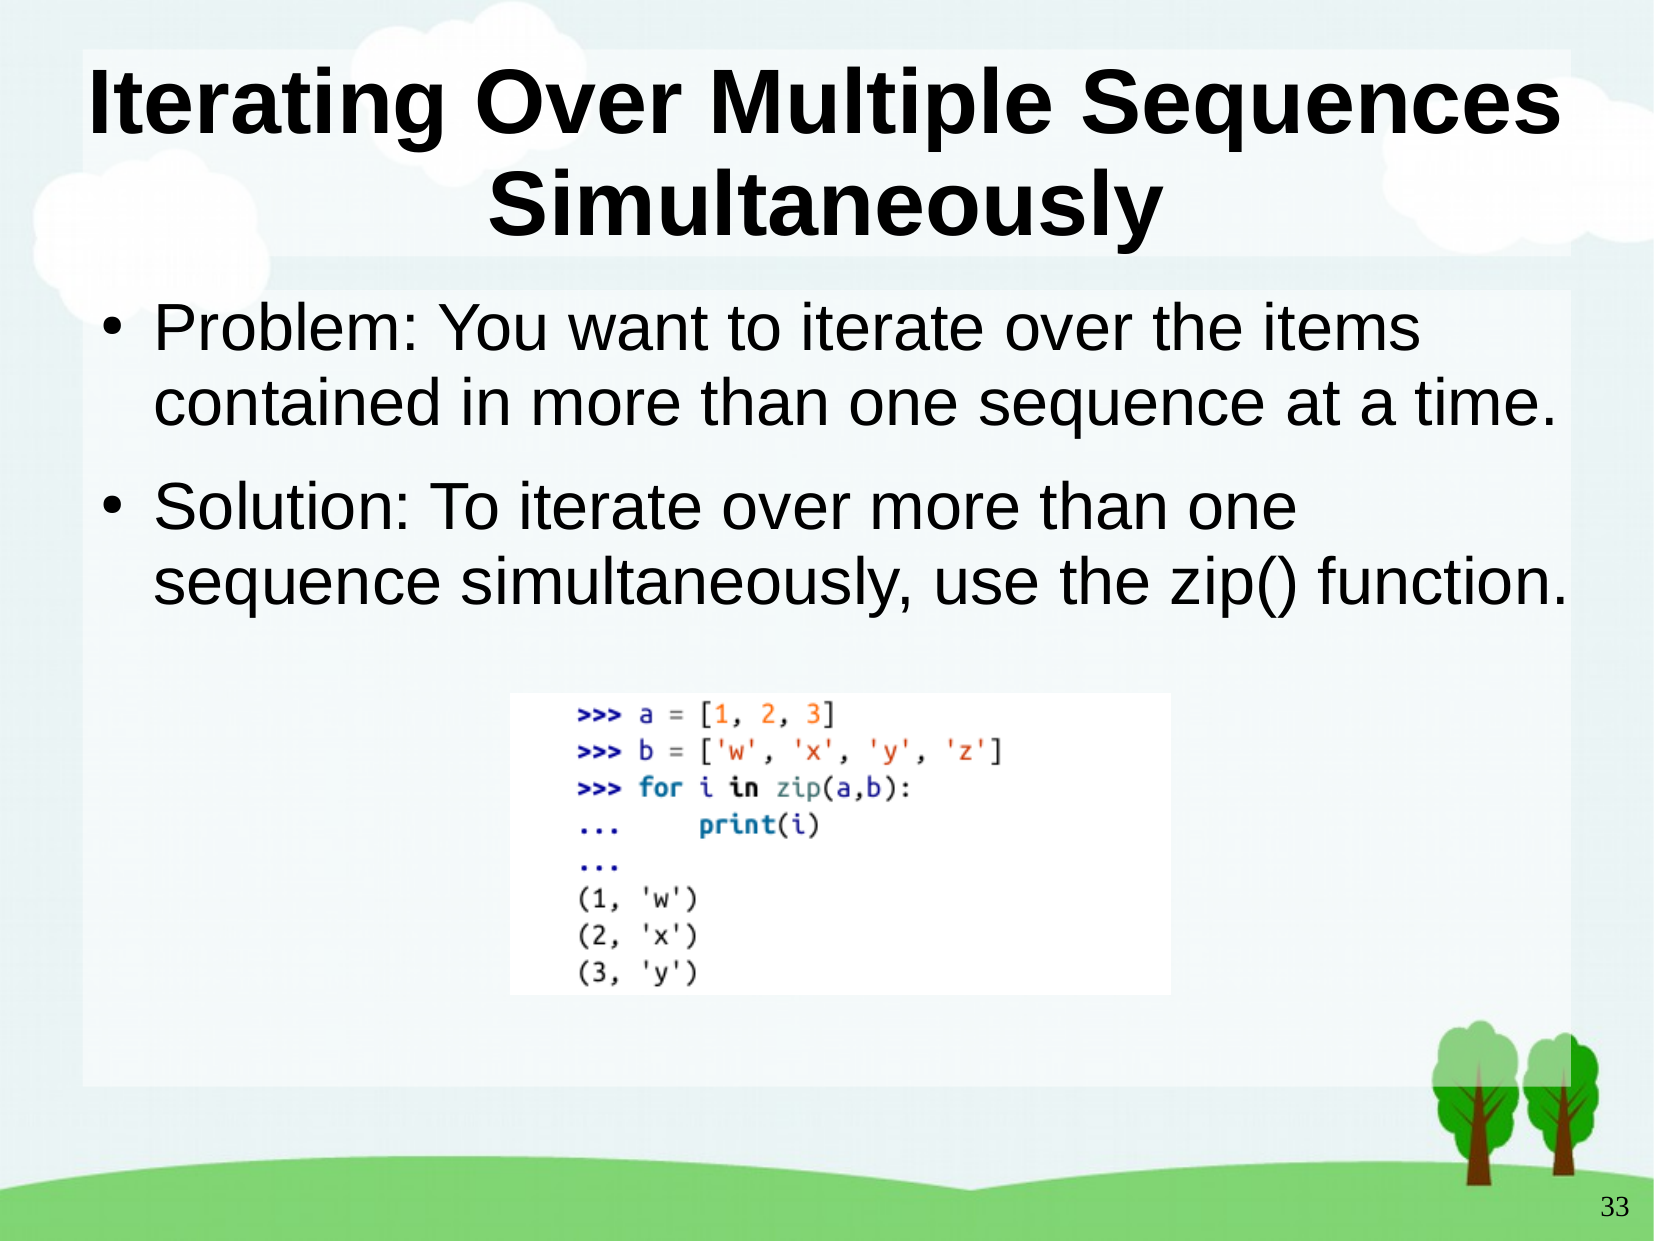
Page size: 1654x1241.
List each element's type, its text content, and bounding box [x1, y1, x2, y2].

list Problem: You want to iterate over the items contained in more than one sequence at a time. Solution: To iterate over more than one sequence simultaneously, use the zip() function. [82, 290, 1571, 1087]
title Iterating Over Multiple Sequences Simultaneously [82, 49, 1571, 257]
picture [0, 0, 1654, 1241]
